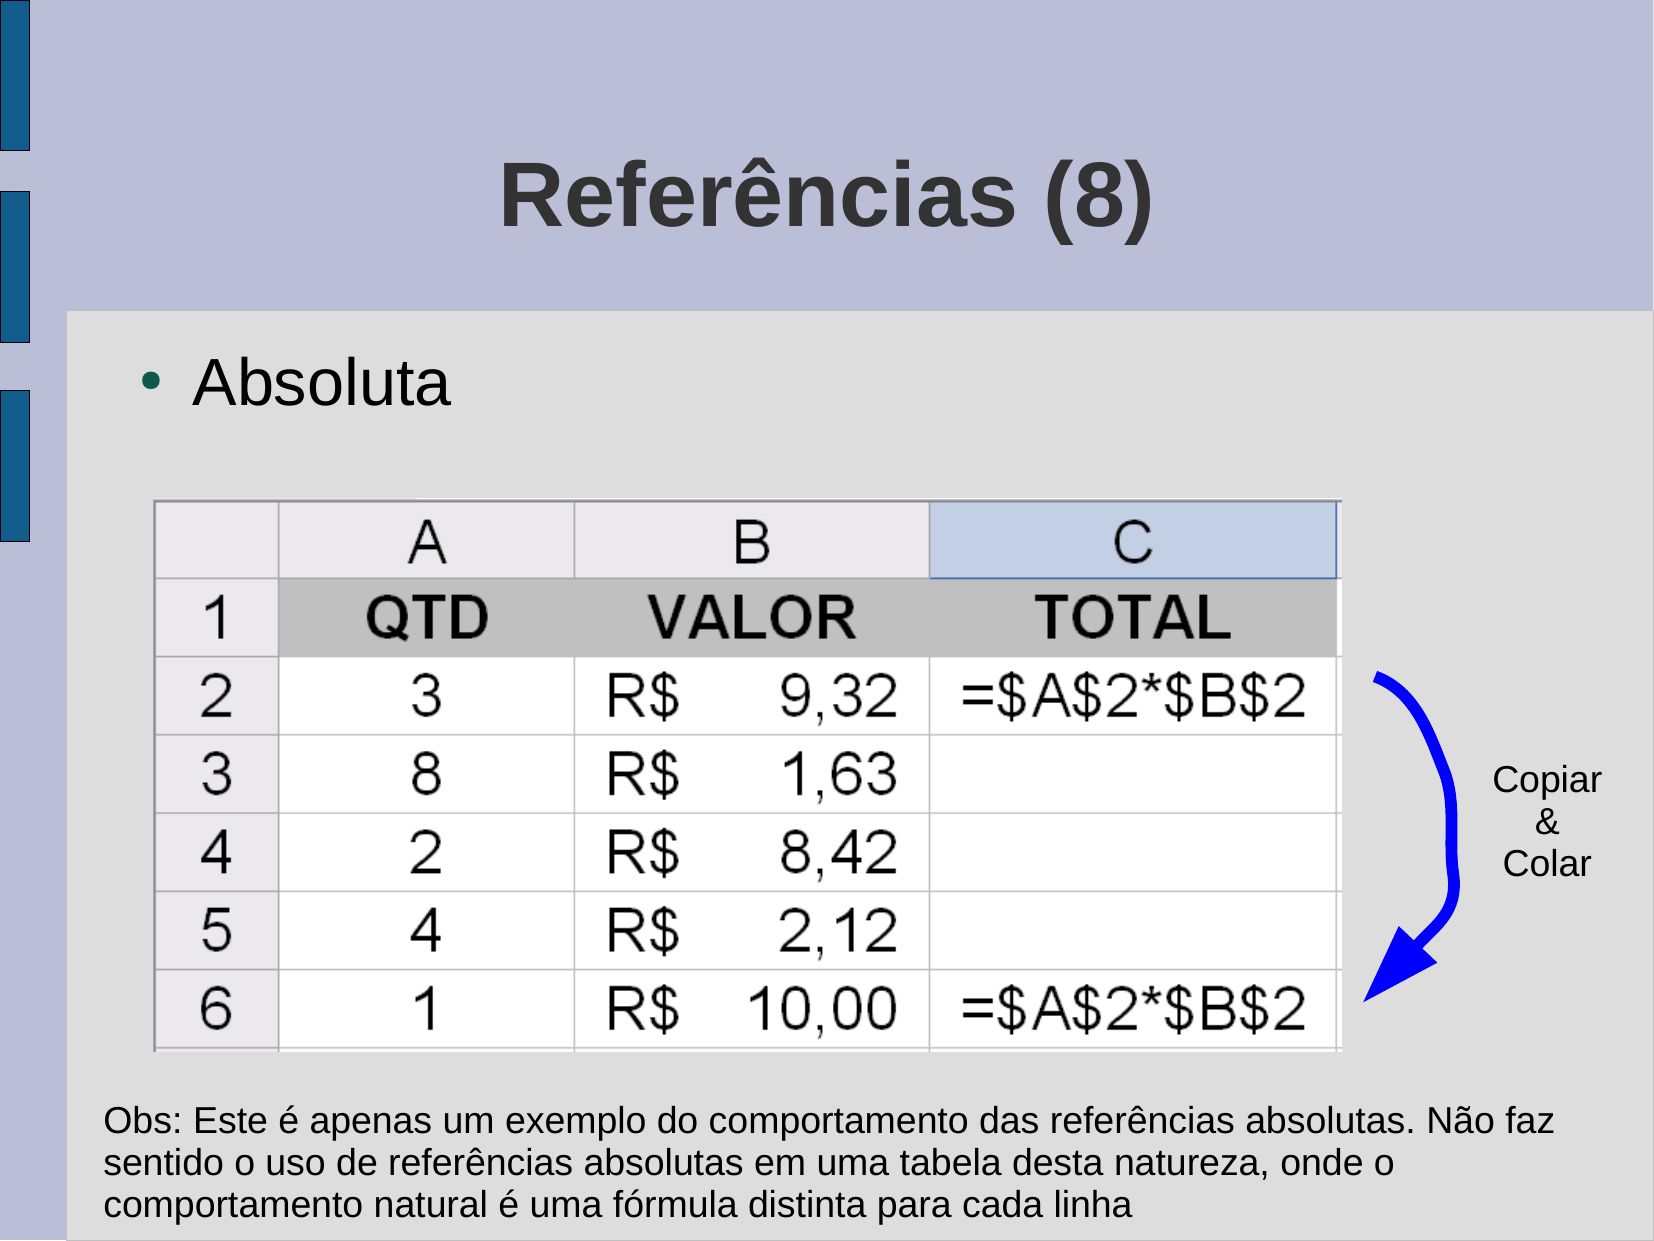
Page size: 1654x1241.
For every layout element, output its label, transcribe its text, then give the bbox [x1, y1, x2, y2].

picture [153, 498, 1342, 1052]
list Absoluta [121, 344, 1534, 1092]
text_box Obs: Este é apenas um exemplo do comportamento das referências absolutas. Não faz sentido o uso de referências absolutas em uma tabela desta natureza, onde o comportamento natural é uma fórmula distinta para cada linha [88, 1092, 1625, 1234]
title Referências (8) [121, 98, 1534, 291]
text_box Copiar & Colar [1342, 750, 1654, 892]
